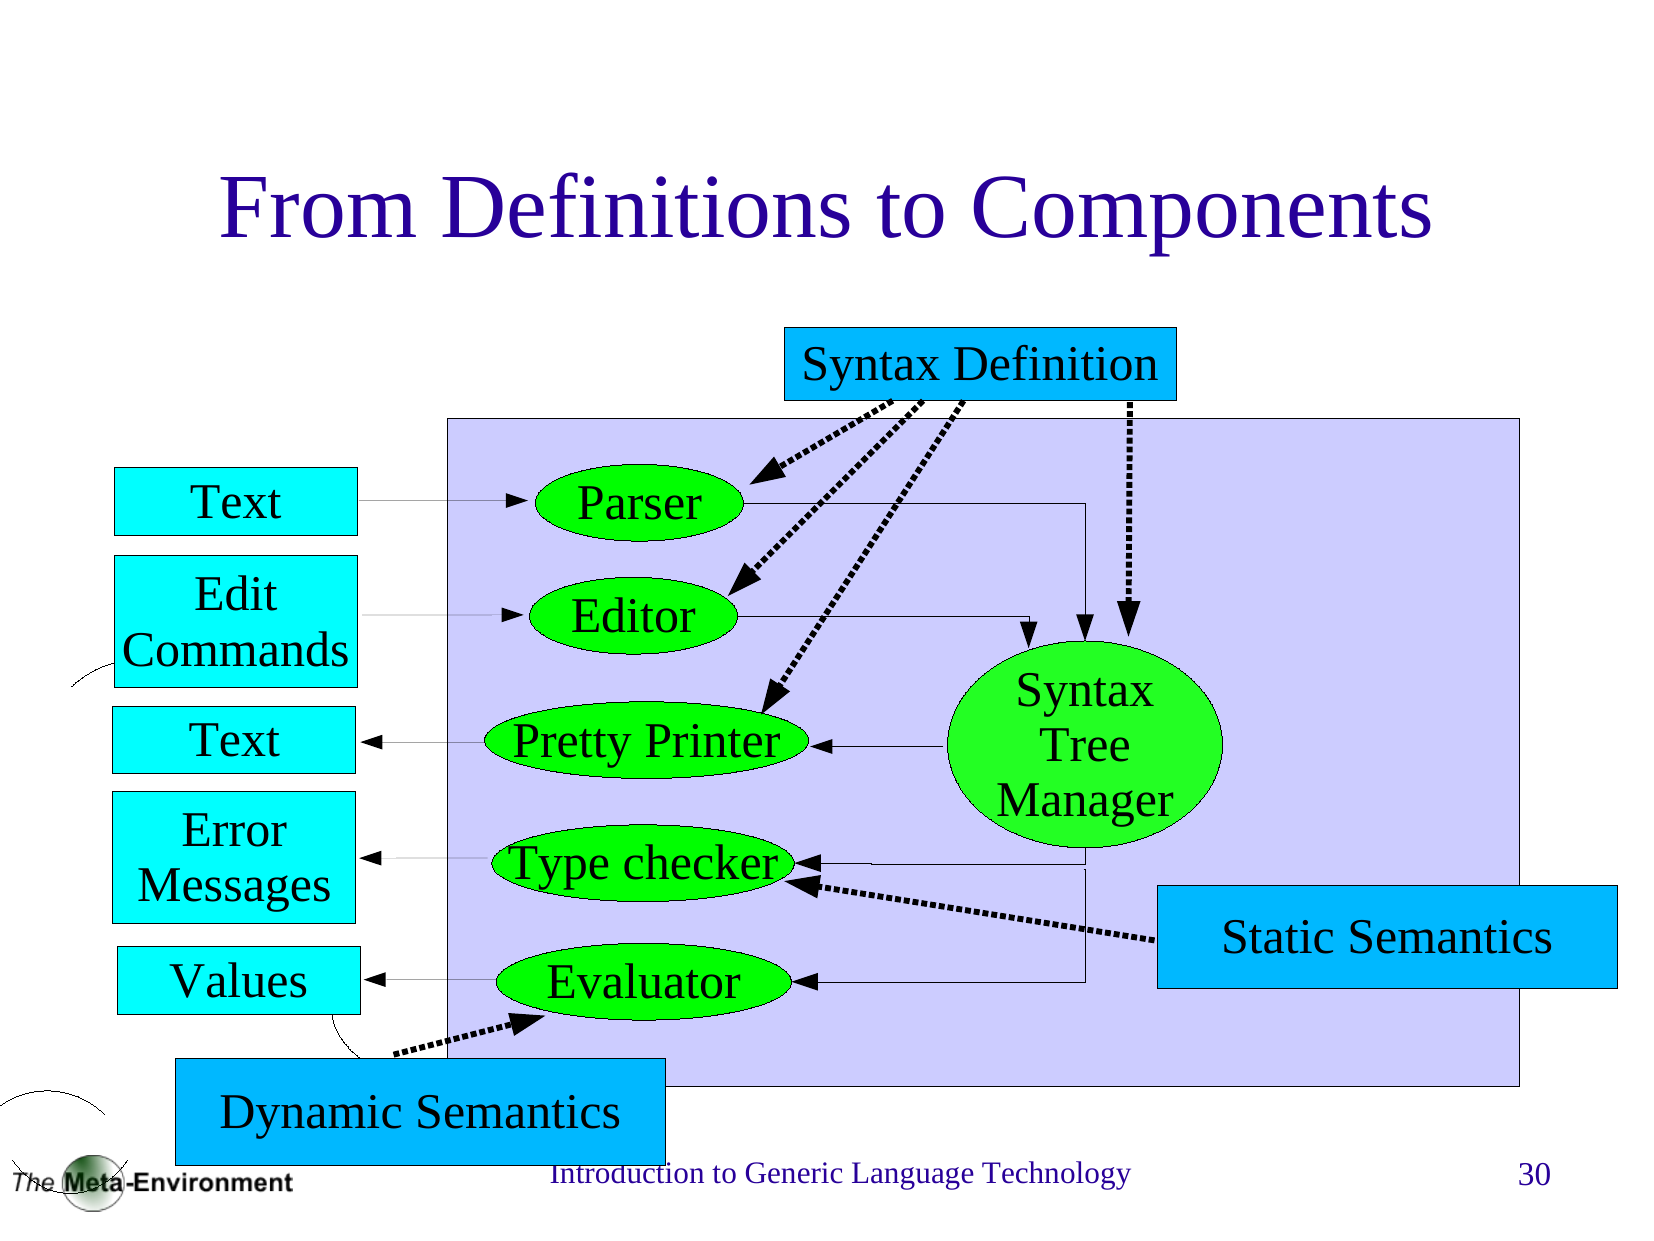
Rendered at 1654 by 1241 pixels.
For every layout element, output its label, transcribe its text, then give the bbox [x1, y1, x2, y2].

text_box Static Semantics [1157, 885, 1618, 989]
text_box Syntax Definition [784, 327, 1177, 401]
text_box Pretty Printer [484, 701, 809, 779]
text_box Text [114, 467, 358, 536]
text_box Dynamic Semantics [175, 1058, 666, 1166]
text_box Syntax Tree Manager [947, 640, 1223, 848]
text_box Parser [535, 464, 744, 542]
text_box Editor [529, 577, 738, 655]
picture [13, 1155, 293, 1212]
text_box Text [112, 706, 356, 774]
text_box Evaluator [496, 943, 792, 1021]
text_box Edit Commands [114, 555, 358, 688]
text_box Error Messages [112, 791, 356, 924]
title From Definitions to Components [121, 102, 1534, 311]
text_box Type checker [491, 824, 795, 902]
text_box [447, 418, 1520, 1087]
text_box Values [117, 946, 361, 1015]
